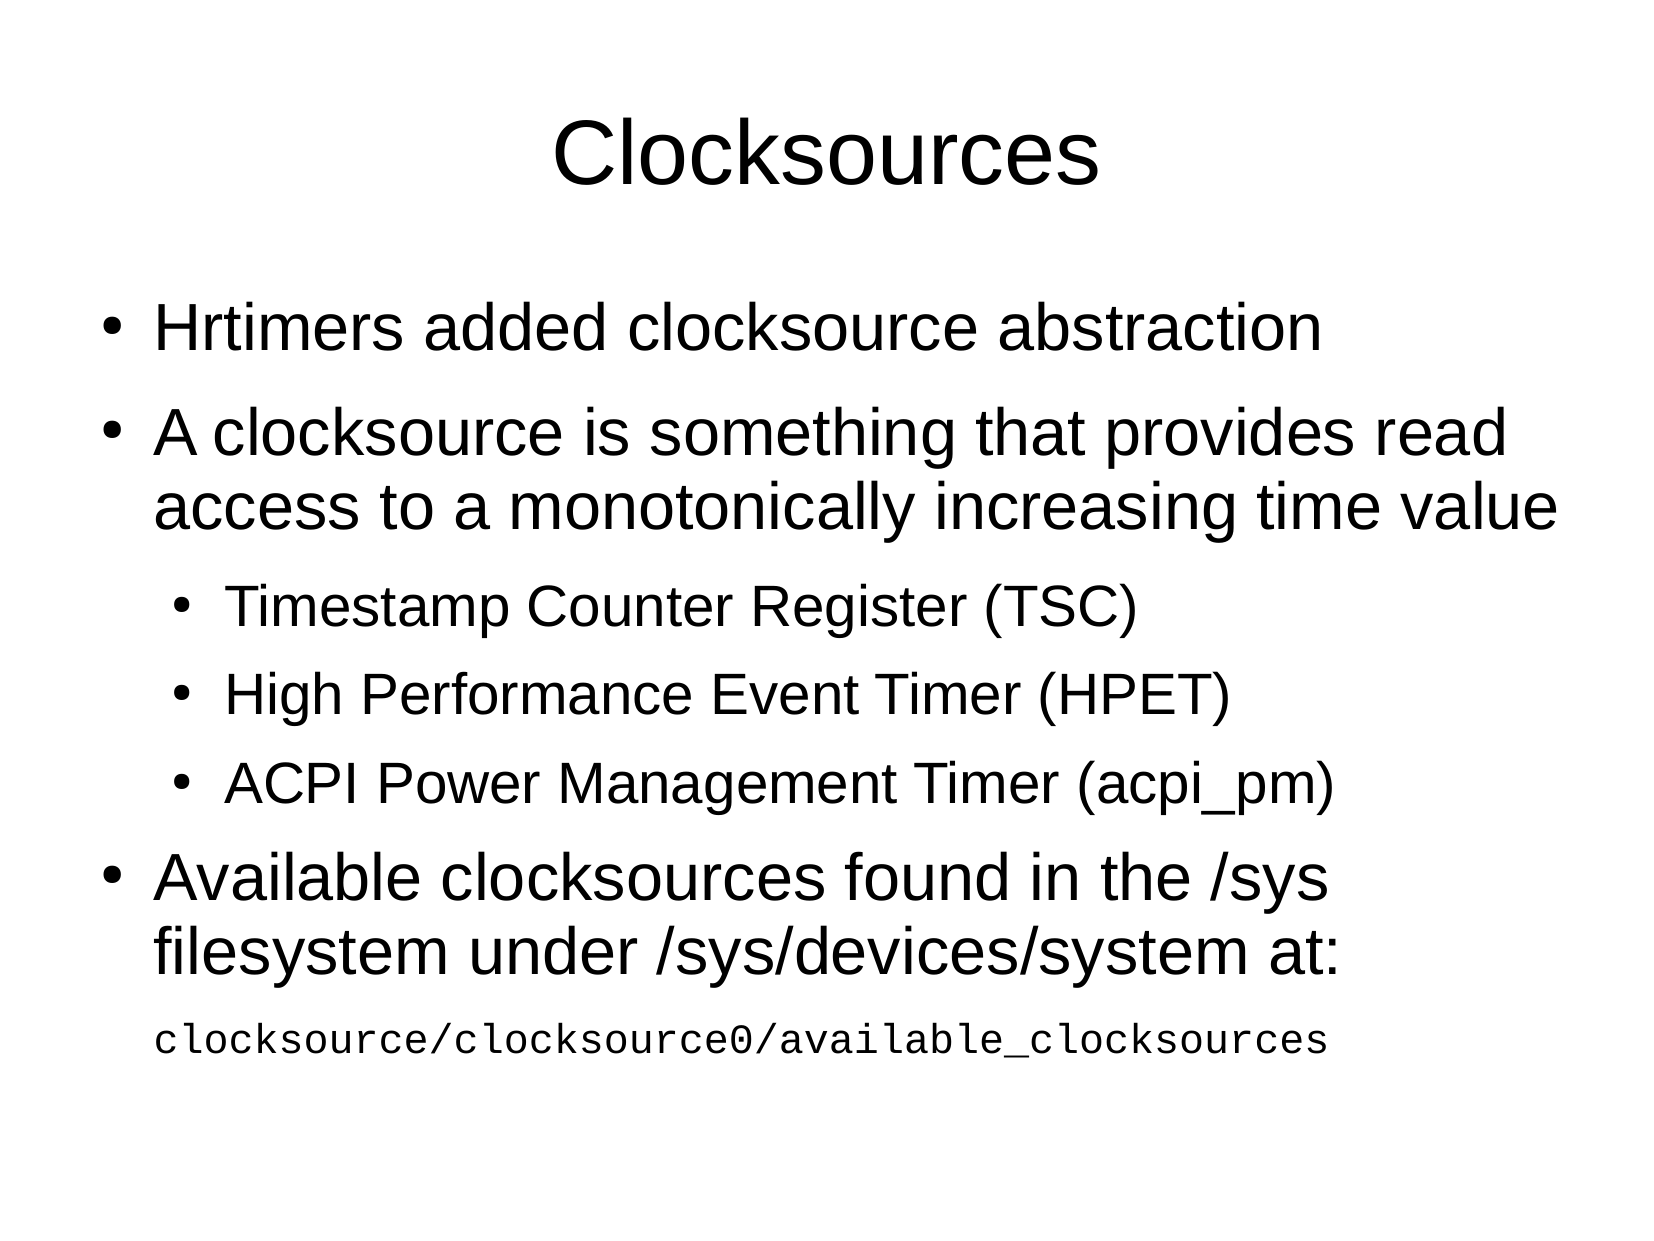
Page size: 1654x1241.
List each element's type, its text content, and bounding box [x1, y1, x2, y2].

list Hrtimers added clocksource abstraction A clocksource is something that provides read access to a monotonically increasing time value Timestamp Counter Register (TSC) High Performance Event Timer (HPET) ACPI Power Management Timer (acpi_pm) Available clocksources found in the /sys filesystem under /sys/devices/system at: clocksource/clocksource0/available_clocksources [82, 290, 1571, 1094]
title Clocksources [82, 56, 1571, 250]
